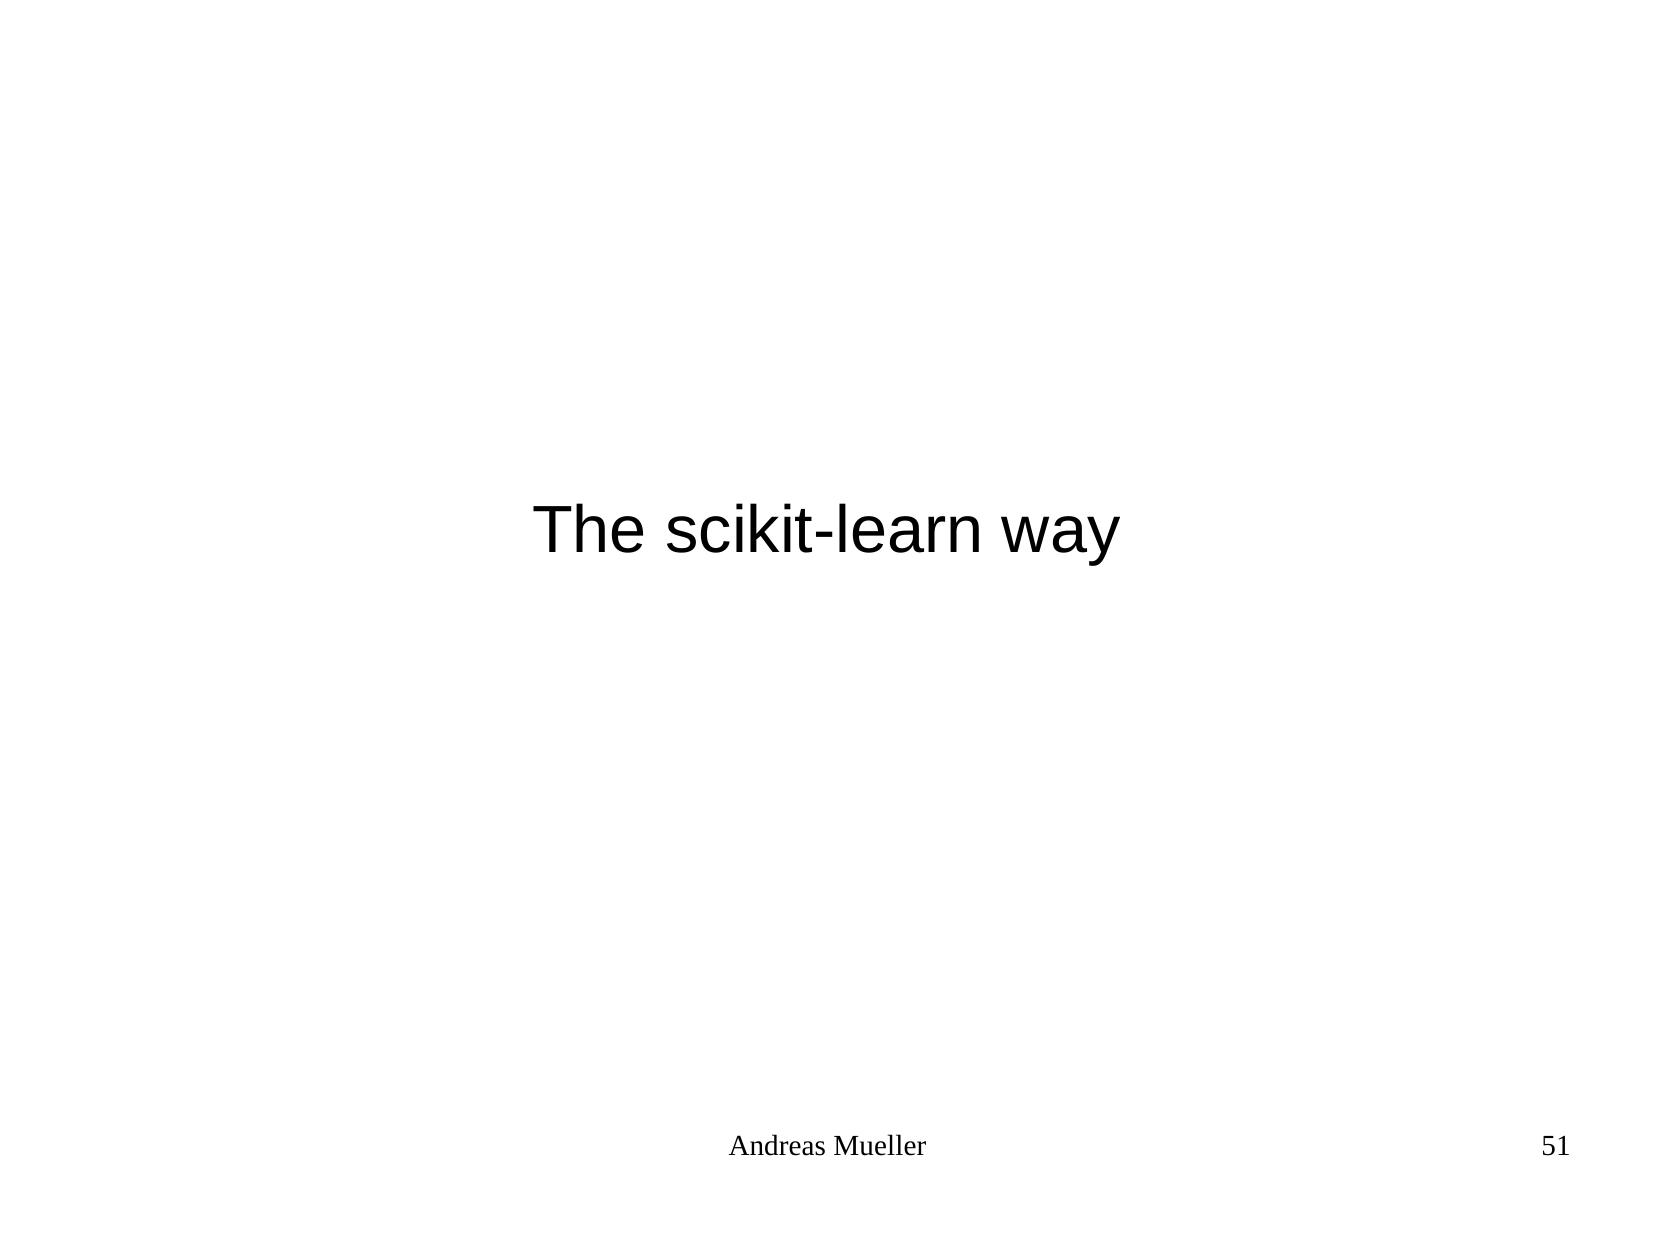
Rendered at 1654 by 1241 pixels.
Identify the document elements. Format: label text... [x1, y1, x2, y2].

subtitle The scikit-learn way [82, 49, 1571, 1010]
